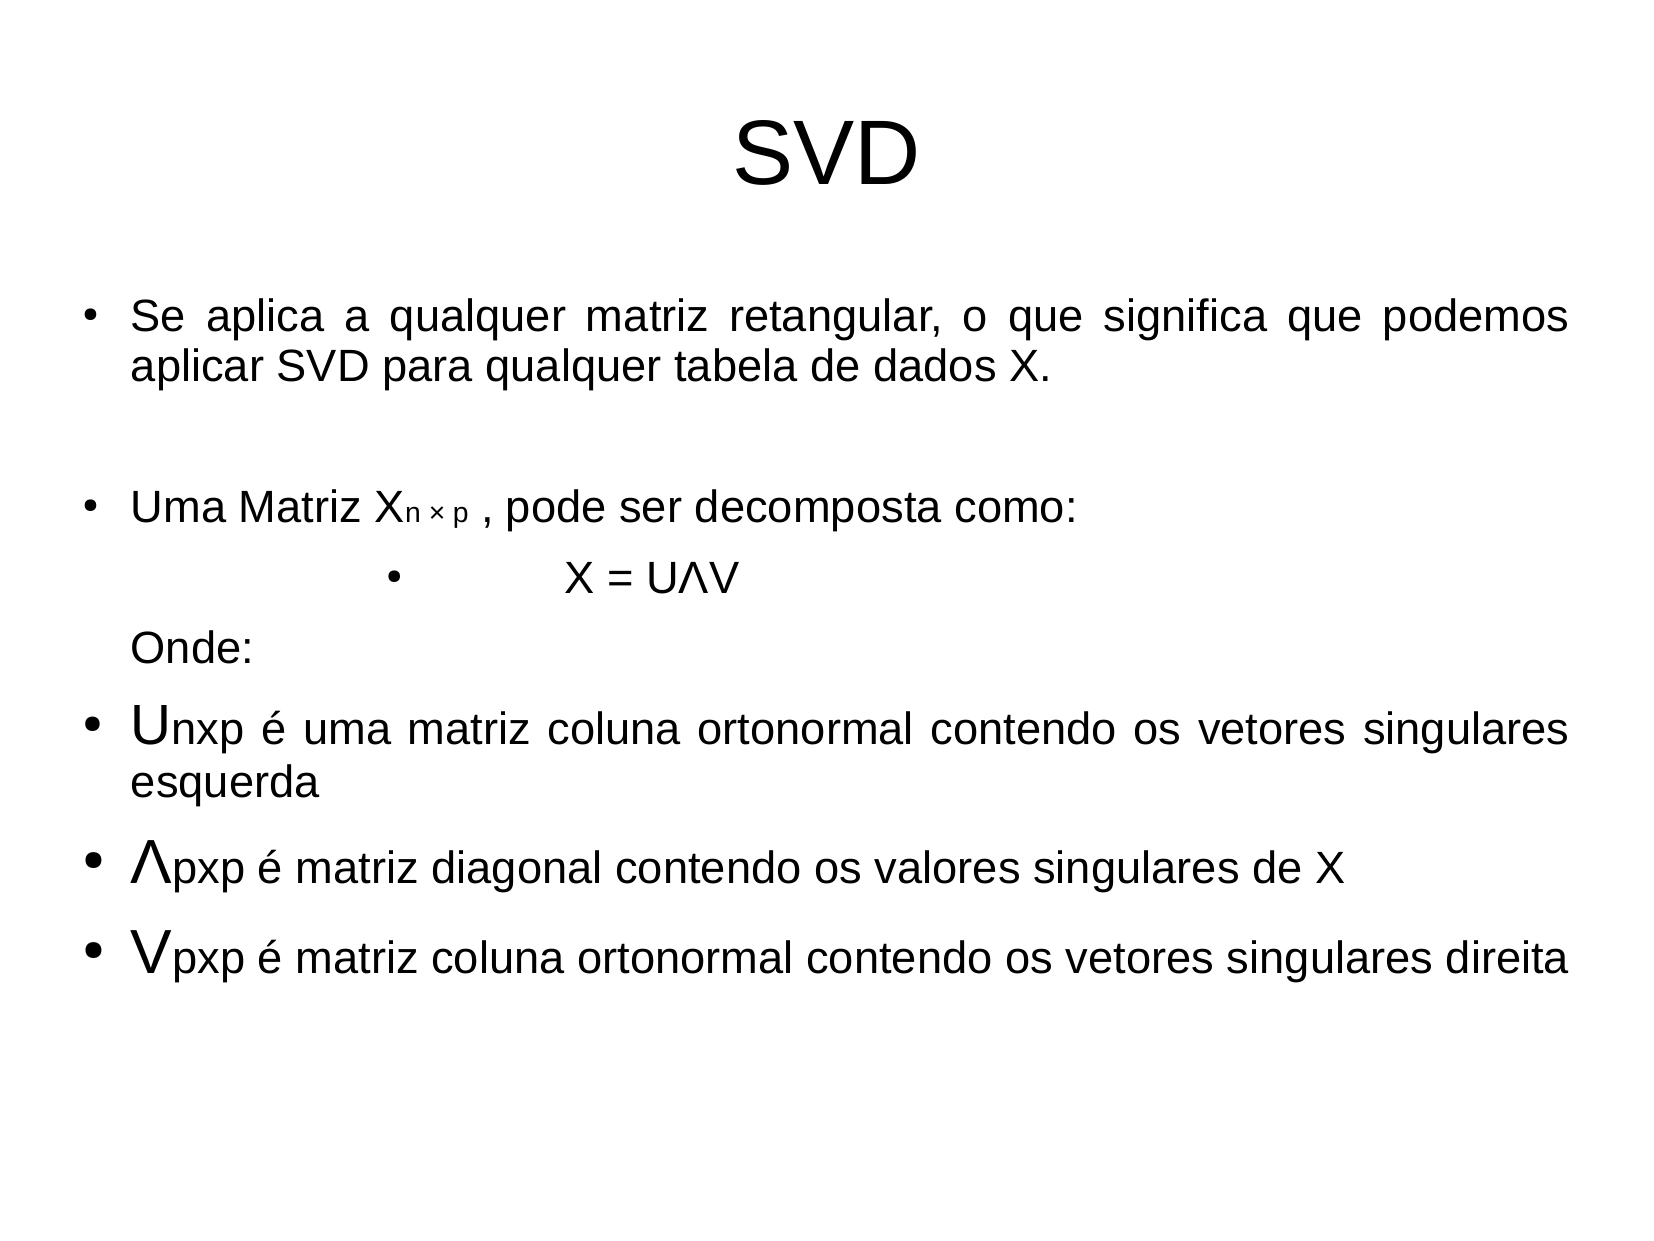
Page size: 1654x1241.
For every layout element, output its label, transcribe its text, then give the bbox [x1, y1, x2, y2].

list Se aplica a qualquer matriz retangular, o que significa que podemos aplicar SVD para qualquer tabela de dados X. Uma Matriz Xn × p , pode ser decomposta como: X = UΛV Onde: Unxp é uma matriz coluna ortonormal contendo os vetores singulares esquerda Λpxp é matriz diagonal contendo os valores singulares de X Vpxp é matriz coluna ortonormal contendo os vetores singulares direita [82, 290, 1571, 1010]
title SVD [82, 49, 1571, 257]
